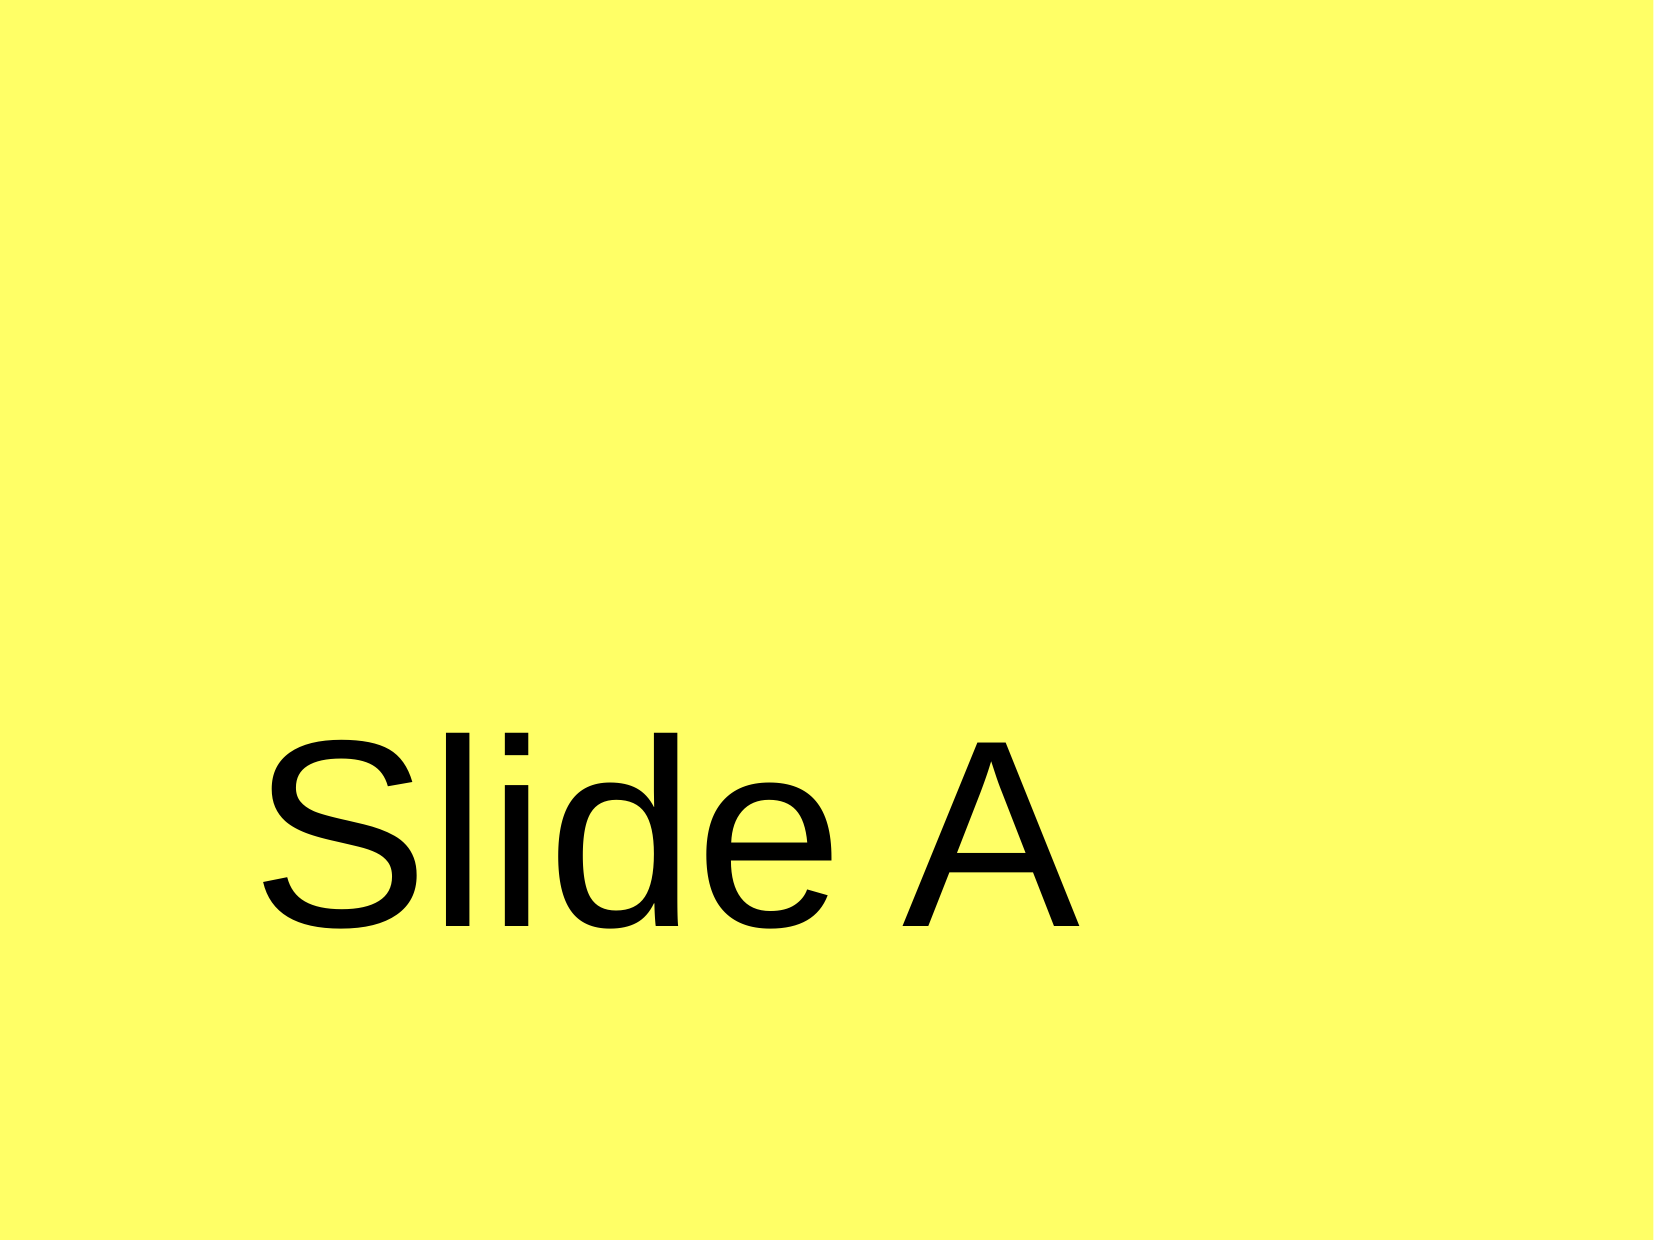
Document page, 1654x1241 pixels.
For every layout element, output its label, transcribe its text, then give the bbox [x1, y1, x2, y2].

text_box Slide A [236, 677, 1097, 991]
